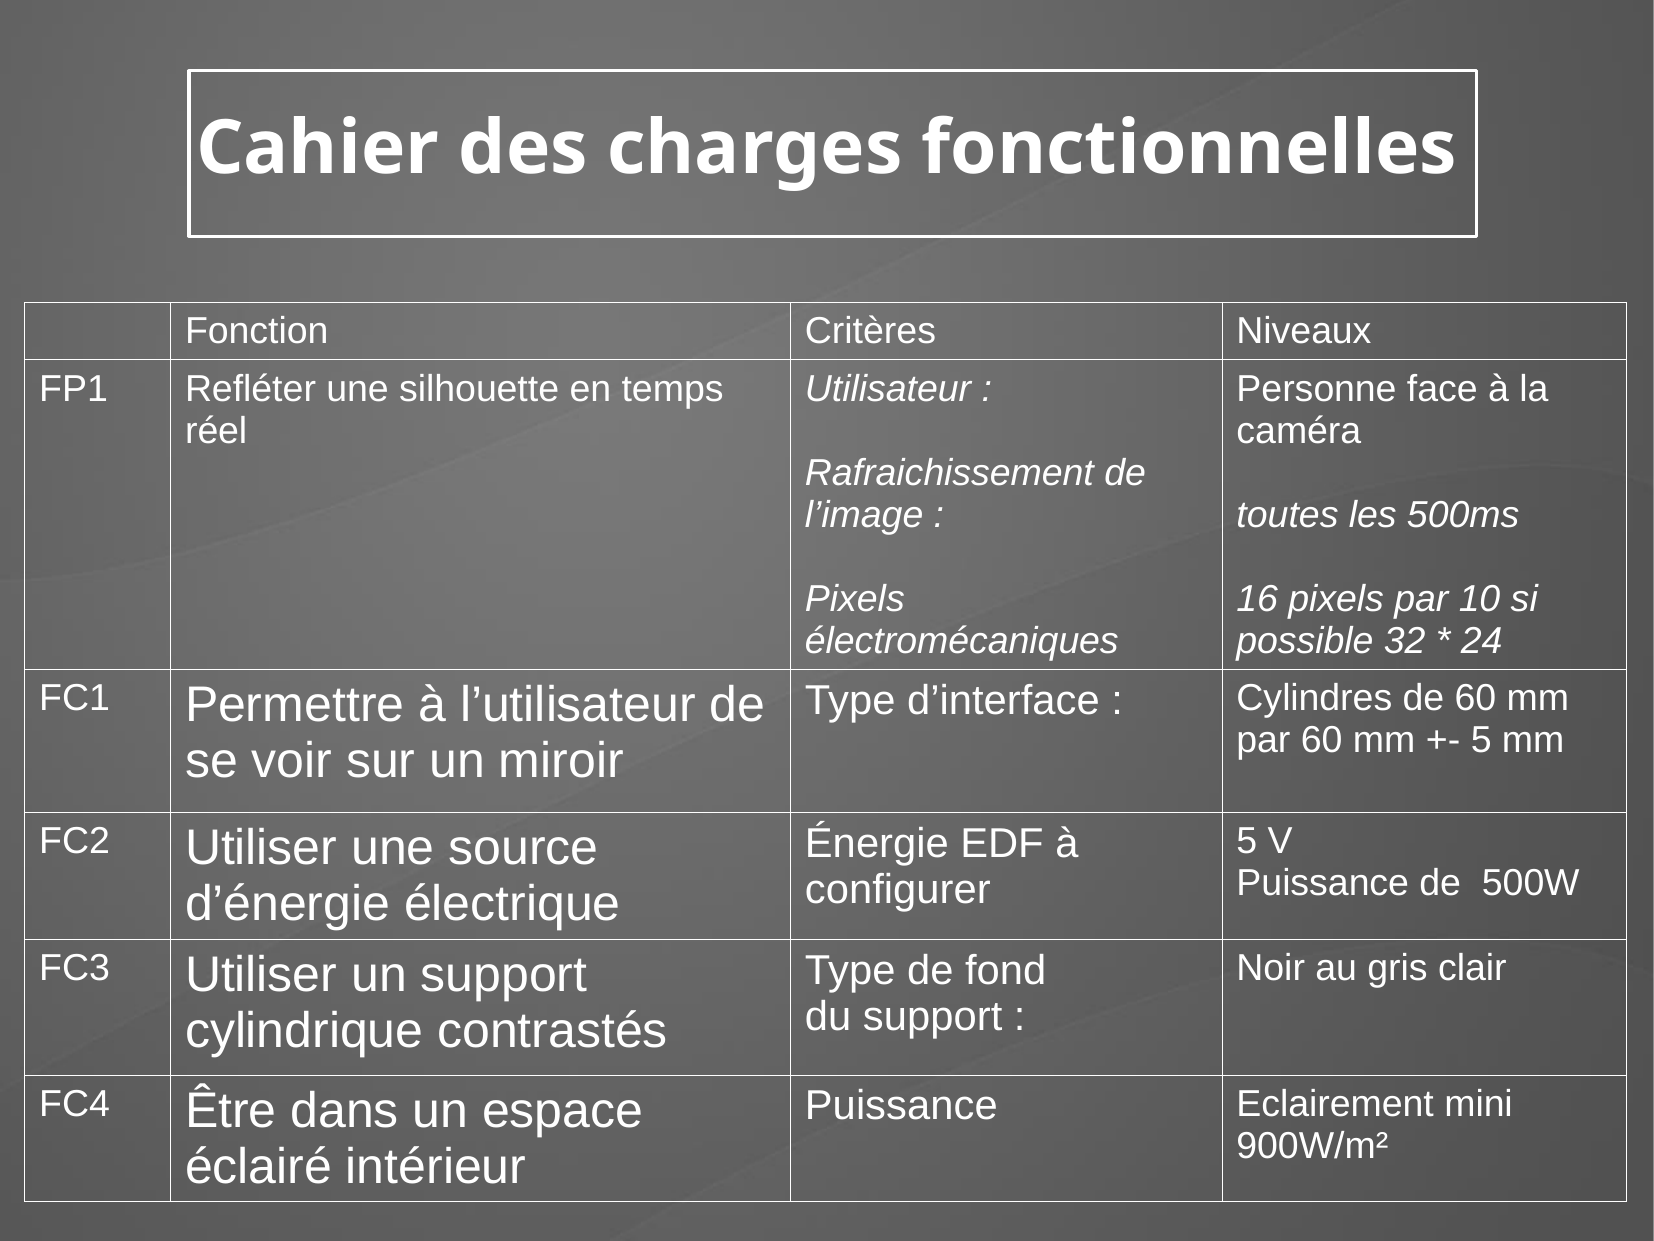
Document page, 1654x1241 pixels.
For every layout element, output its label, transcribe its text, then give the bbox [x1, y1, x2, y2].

table_cell 5 V Puissance de 500W [1223, 813, 1626, 939]
table_cell FC4 [25, 1076, 170, 1201]
table_cell FC1 [25, 670, 170, 812]
table_cell Cylindres de 60 mm par 60 mm +- 5 mm [1223, 670, 1626, 812]
table_cell Utiliser un support cylindrique contrastés [171, 940, 790, 1075]
table_cell FP1 [25, 360, 170, 669]
table_cell Refléter une silhouette en temps réel [171, 360, 790, 669]
table_header Fonction [171, 303, 790, 359]
table_cell FC2 [25, 813, 170, 939]
table_cell Type d’interface : [791, 670, 1222, 812]
table_cell Être dans un espace éclairé intérieur [171, 1076, 790, 1201]
title Cahier des charges fonctionnelles [82, 40, 1571, 249]
table_header Critères [791, 303, 1222, 359]
table_cell Permettre à l’utilisateur de se voir sur un miroir [171, 670, 790, 812]
table_cell Puissance [791, 1076, 1222, 1201]
table_cell Personne face à la caméra toutes les 500ms 16 pixels par 10 si possible 32 * 24 [1223, 360, 1626, 669]
text_box [188, 70, 1477, 237]
picture [0, 0, 1654, 1241]
table_cell Énergie EDF à configurer [791, 813, 1222, 939]
table_header [25, 303, 170, 359]
table_header Niveaux [1223, 303, 1626, 359]
table_cell Utilisateur : Rafraichissement de l’image : Pixels électromécaniques [791, 360, 1222, 669]
table_cell Type de fond du support : [791, 940, 1222, 1075]
table_cell FC3 [25, 940, 170, 1075]
table_cell Noir au gris clair [1223, 940, 1626, 1075]
table_cell Eclairement mini 900W/m² [1223, 1076, 1626, 1201]
table_cell Utiliser une source d’énergie électrique [171, 813, 790, 939]
